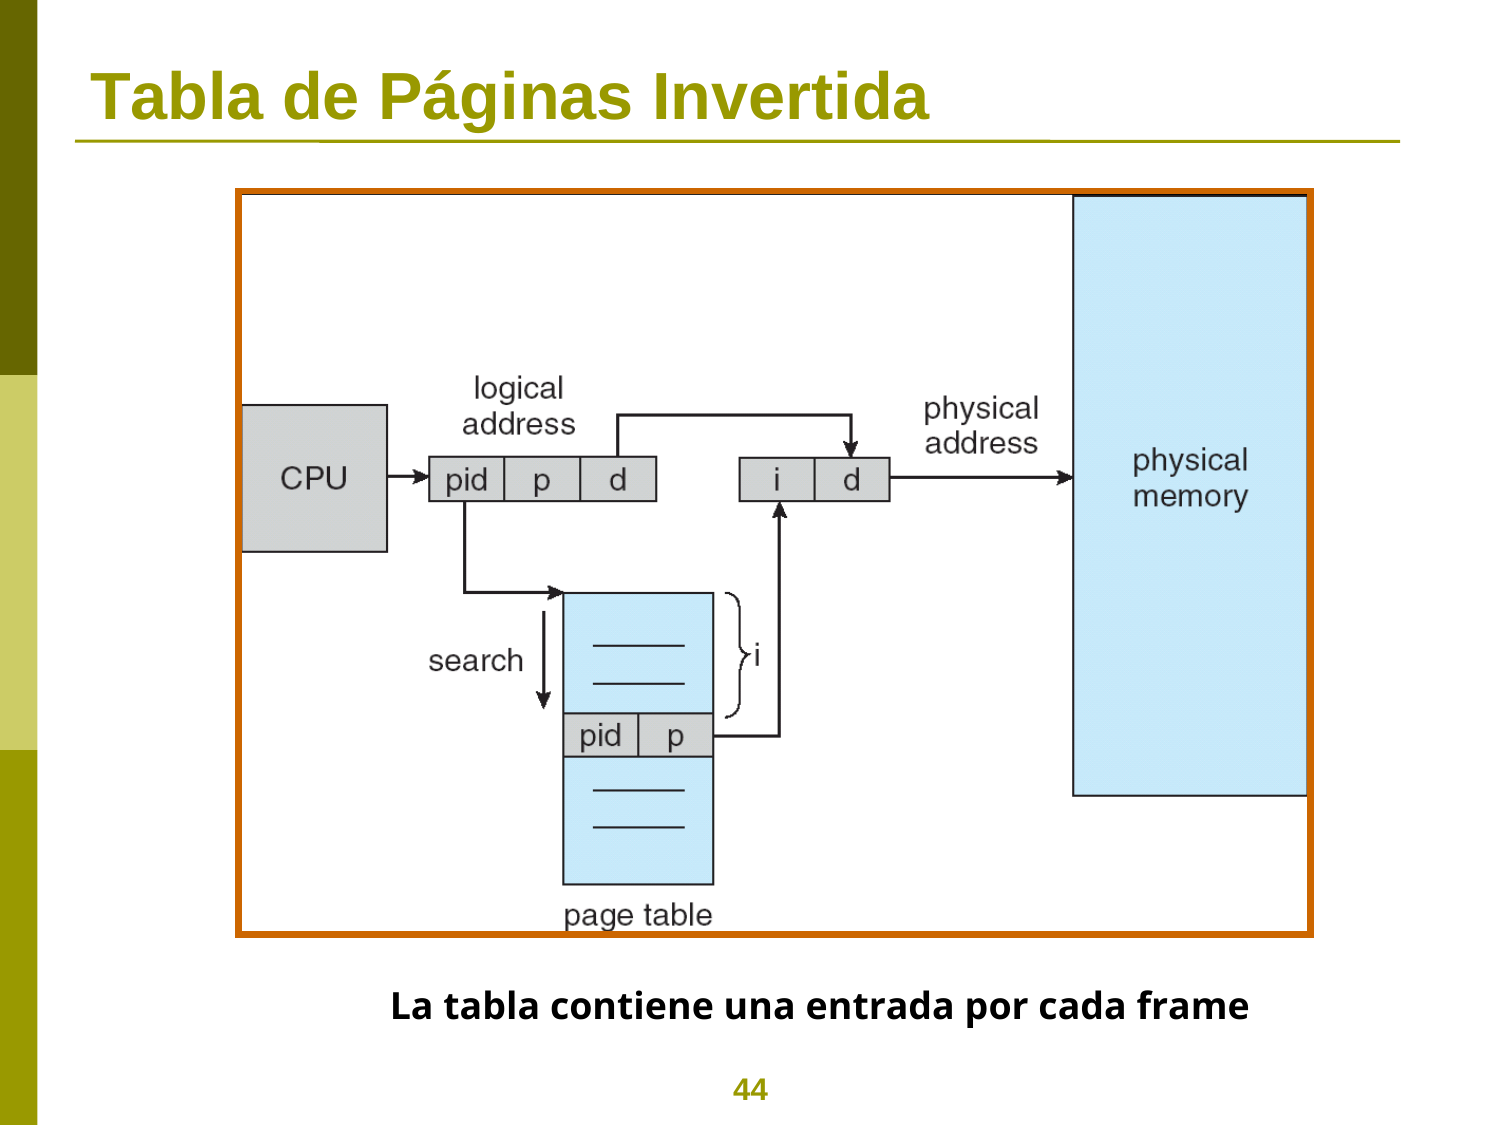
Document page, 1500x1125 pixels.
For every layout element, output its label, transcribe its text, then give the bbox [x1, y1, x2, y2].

text_box Tabla de Páginas Invertida [75, 45, 1426, 141]
text_box La tabla contiene una entrada por cada frame [374, 975, 1214, 1035]
picture [241, 194, 1308, 932]
